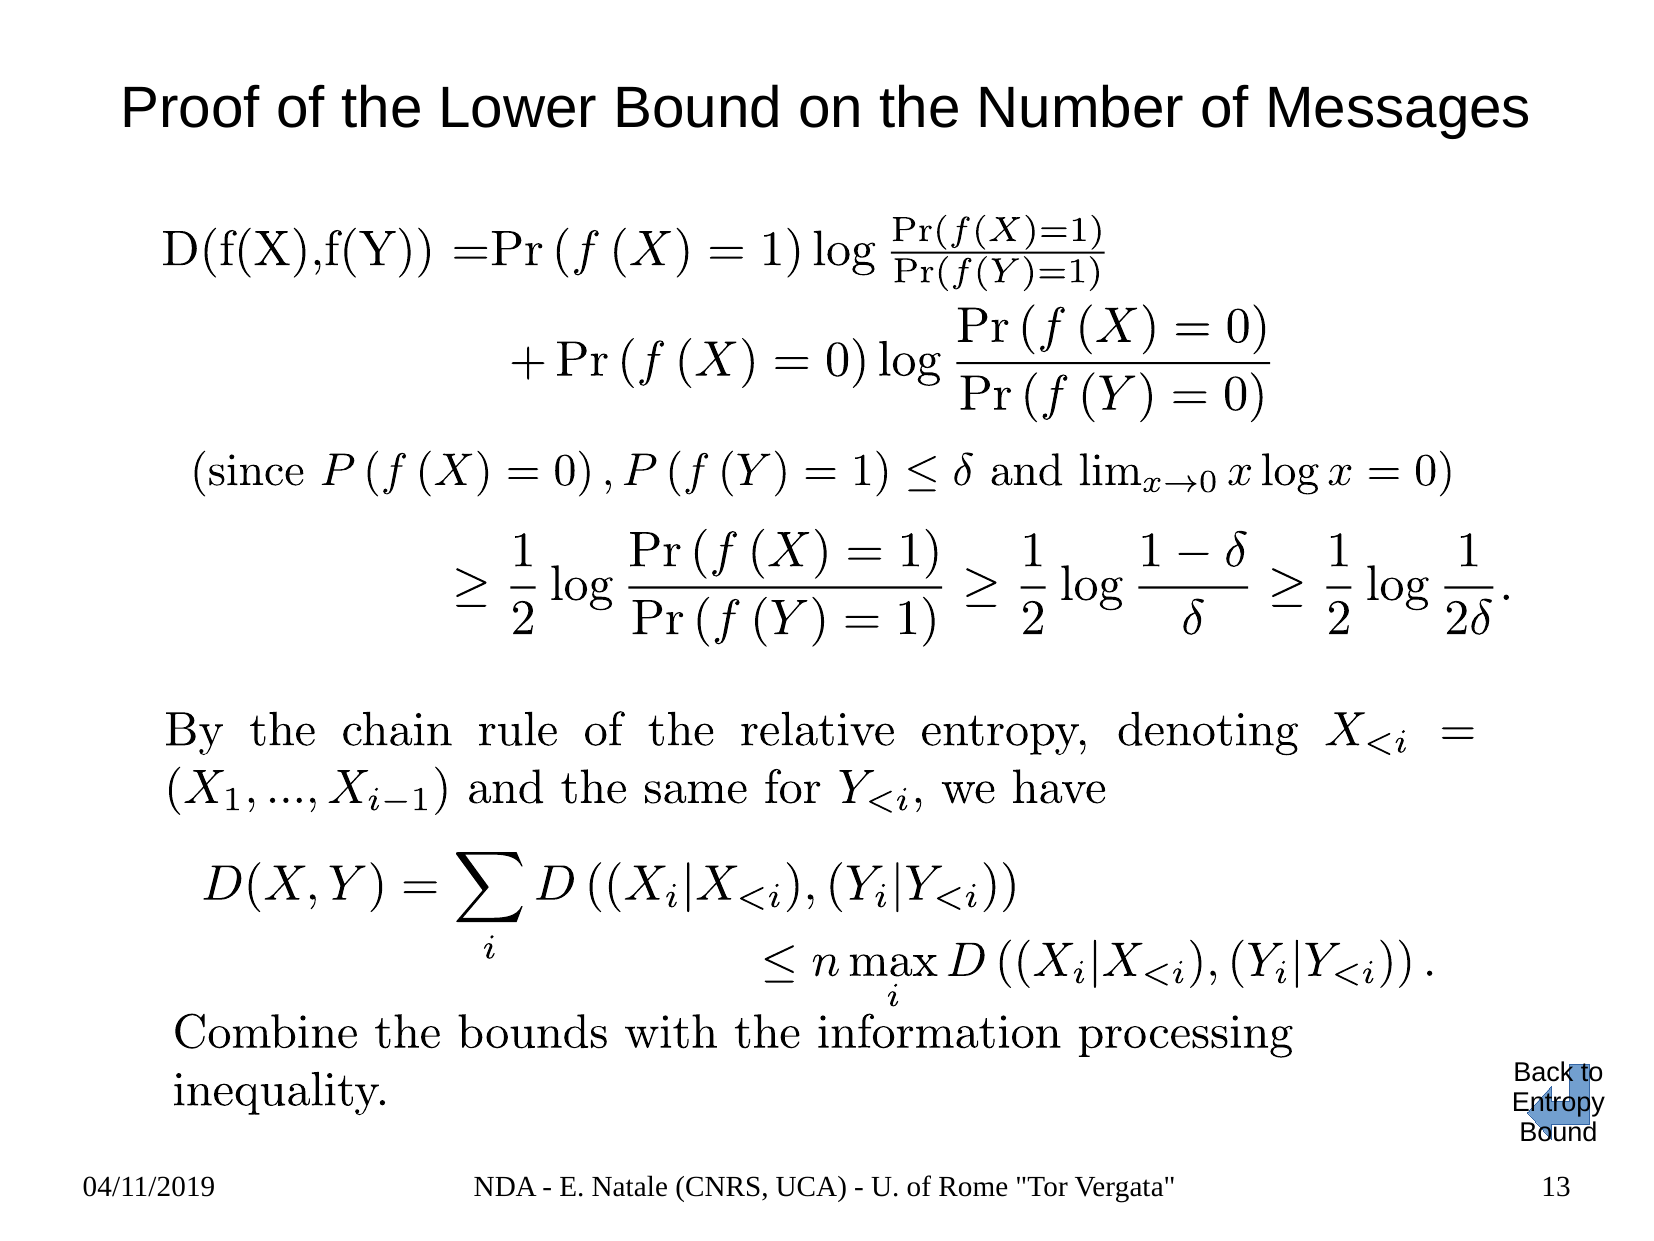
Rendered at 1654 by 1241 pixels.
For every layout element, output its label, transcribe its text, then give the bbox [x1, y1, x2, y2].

text_box [454, 528, 1509, 647]
text_box [511, 304, 1271, 423]
text_box [163, 214, 1105, 292]
text_box [166, 711, 1474, 815]
title Proof of the Lower Bound on the Number of Messages [82, 49, 1571, 165]
text_box [174, 1013, 1293, 1116]
text_box [203, 852, 1433, 1007]
text_box [192, 450, 1451, 497]
text_box Back to Entropy Bound [1527, 1064, 1590, 1140]
